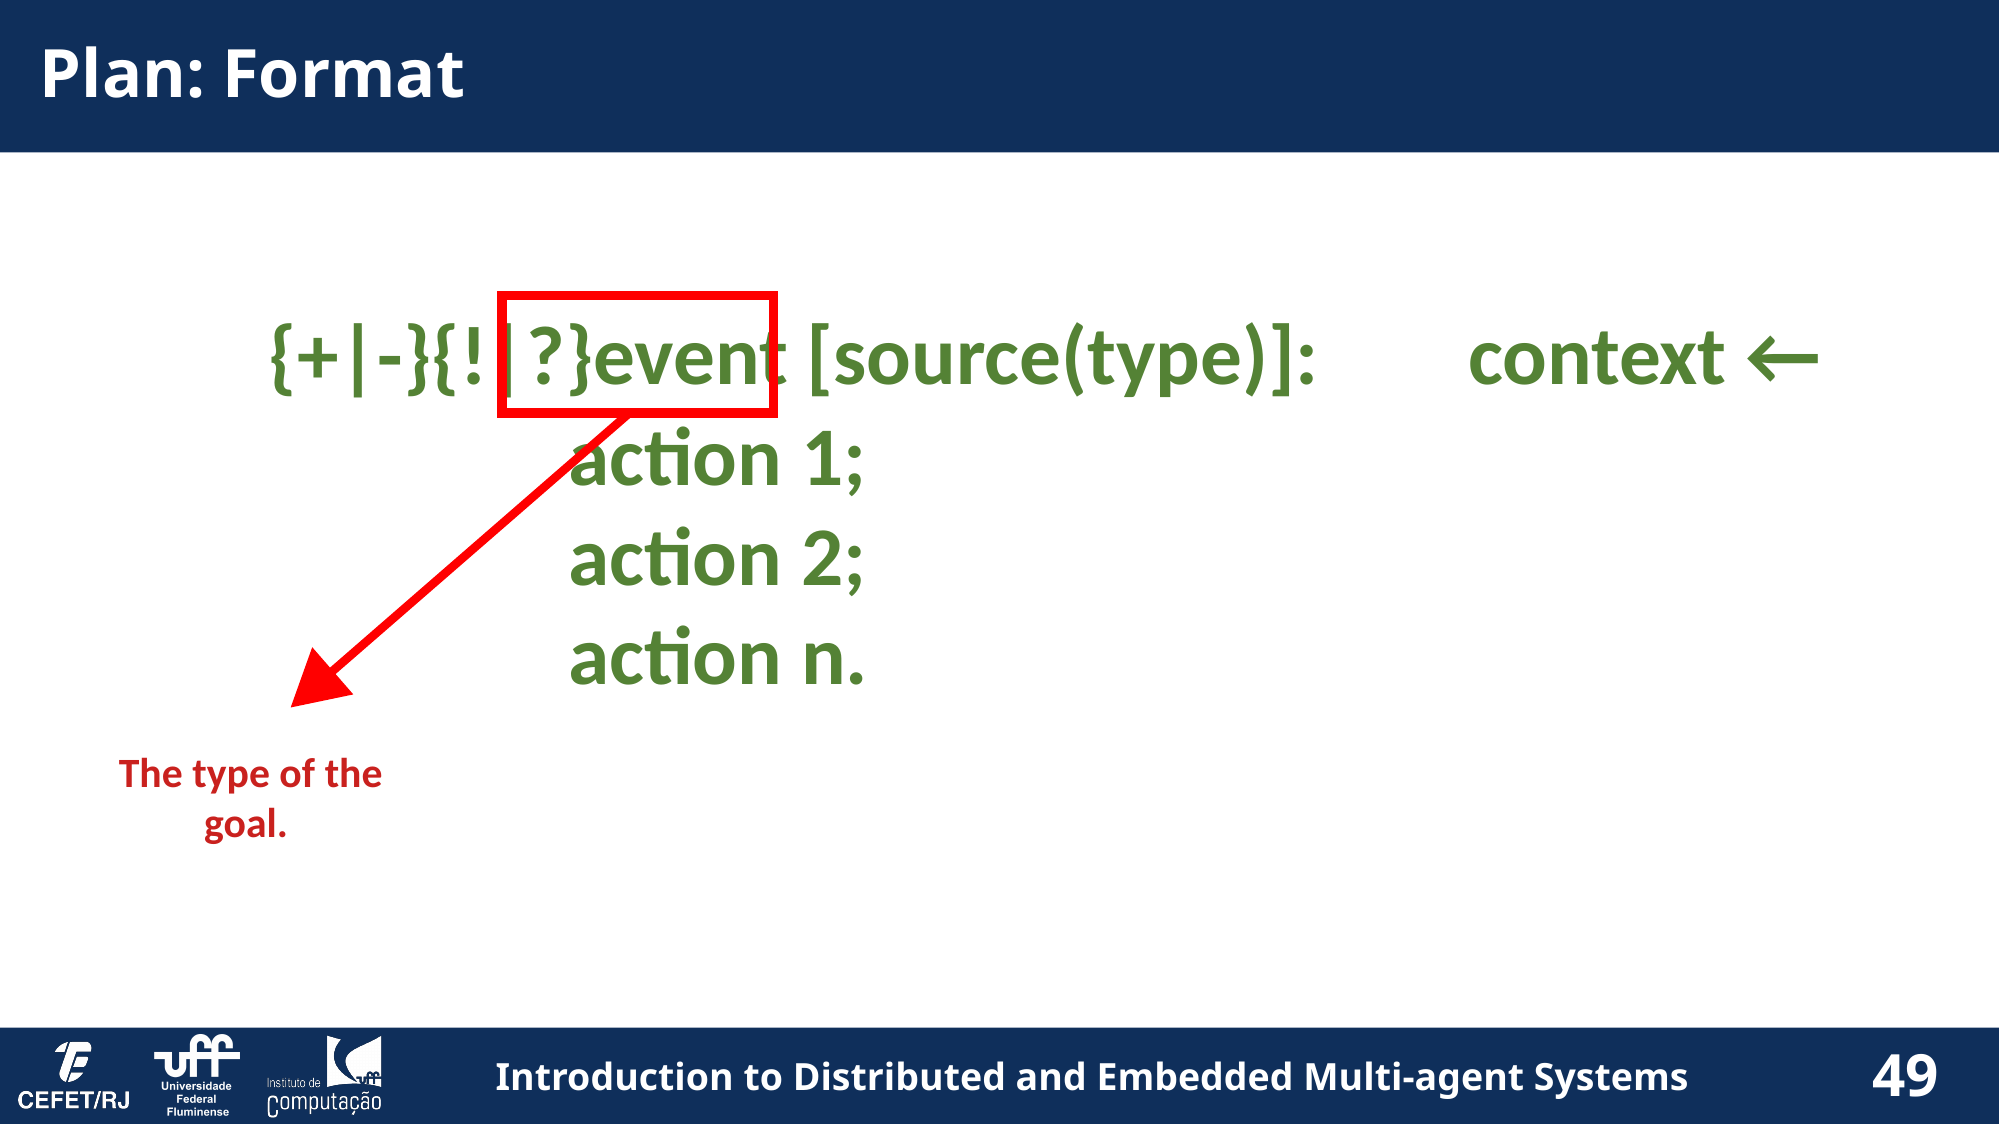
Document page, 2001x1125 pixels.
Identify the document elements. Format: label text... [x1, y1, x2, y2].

text_box [290, 410, 632, 708]
text_box {+|-}{!|?}event [source(type)]: context ← action 1; action 2; action n. [253, 294, 1908, 710]
picture [18, 1021, 129, 1125]
picture [265, 1033, 383, 1118]
picture [153, 1033, 241, 1121]
text_box Plan: Format [25, 23, 1999, 119]
text_box {+|-}{!|?}event [source(type)]: context ← action 1; action 2; action n. [507, 300, 769, 408]
text_box The type of the goal. [88, 738, 414, 853]
